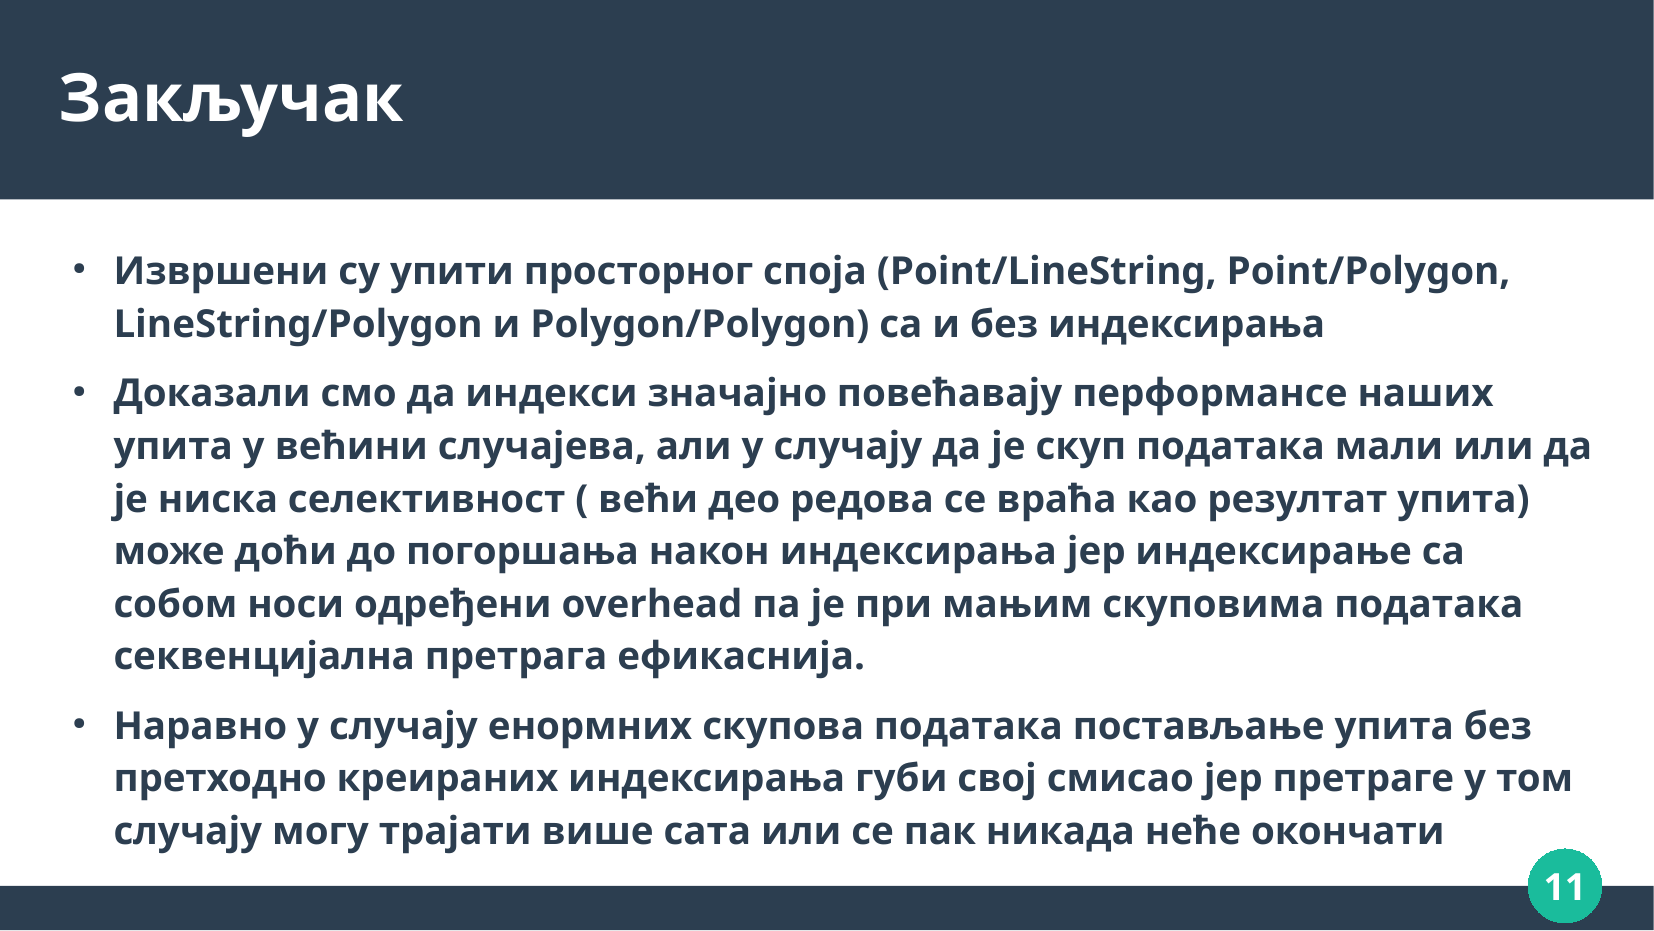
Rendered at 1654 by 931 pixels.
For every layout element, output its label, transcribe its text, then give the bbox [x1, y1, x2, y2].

title Закључак [59, 37, 1595, 155]
list Извршени су упити просторног споја (Point/LineString, Point/Polygon, LineString/Polygon и Polygon/Polygon) са и без индексирањa Доказали смо да индекси значајно повећавају перформансе наших упита у већини случајева, али у случају да је скуп података мали или да је ниска селективност ( већи део редова се враћа као резултат упита) може доћи до погоршања након индексирања јер индексирање са собом носи одређени overhead па је при мањим скуповима података секвенцијална претрага ефикаснија. Наравно у случају енормних скупова података постављање упита без претходно креираних индексирања губи свој смисао јер претраге у том случају могу трајати више сата или се пак никада неће окончати [59, 243, 1595, 864]
